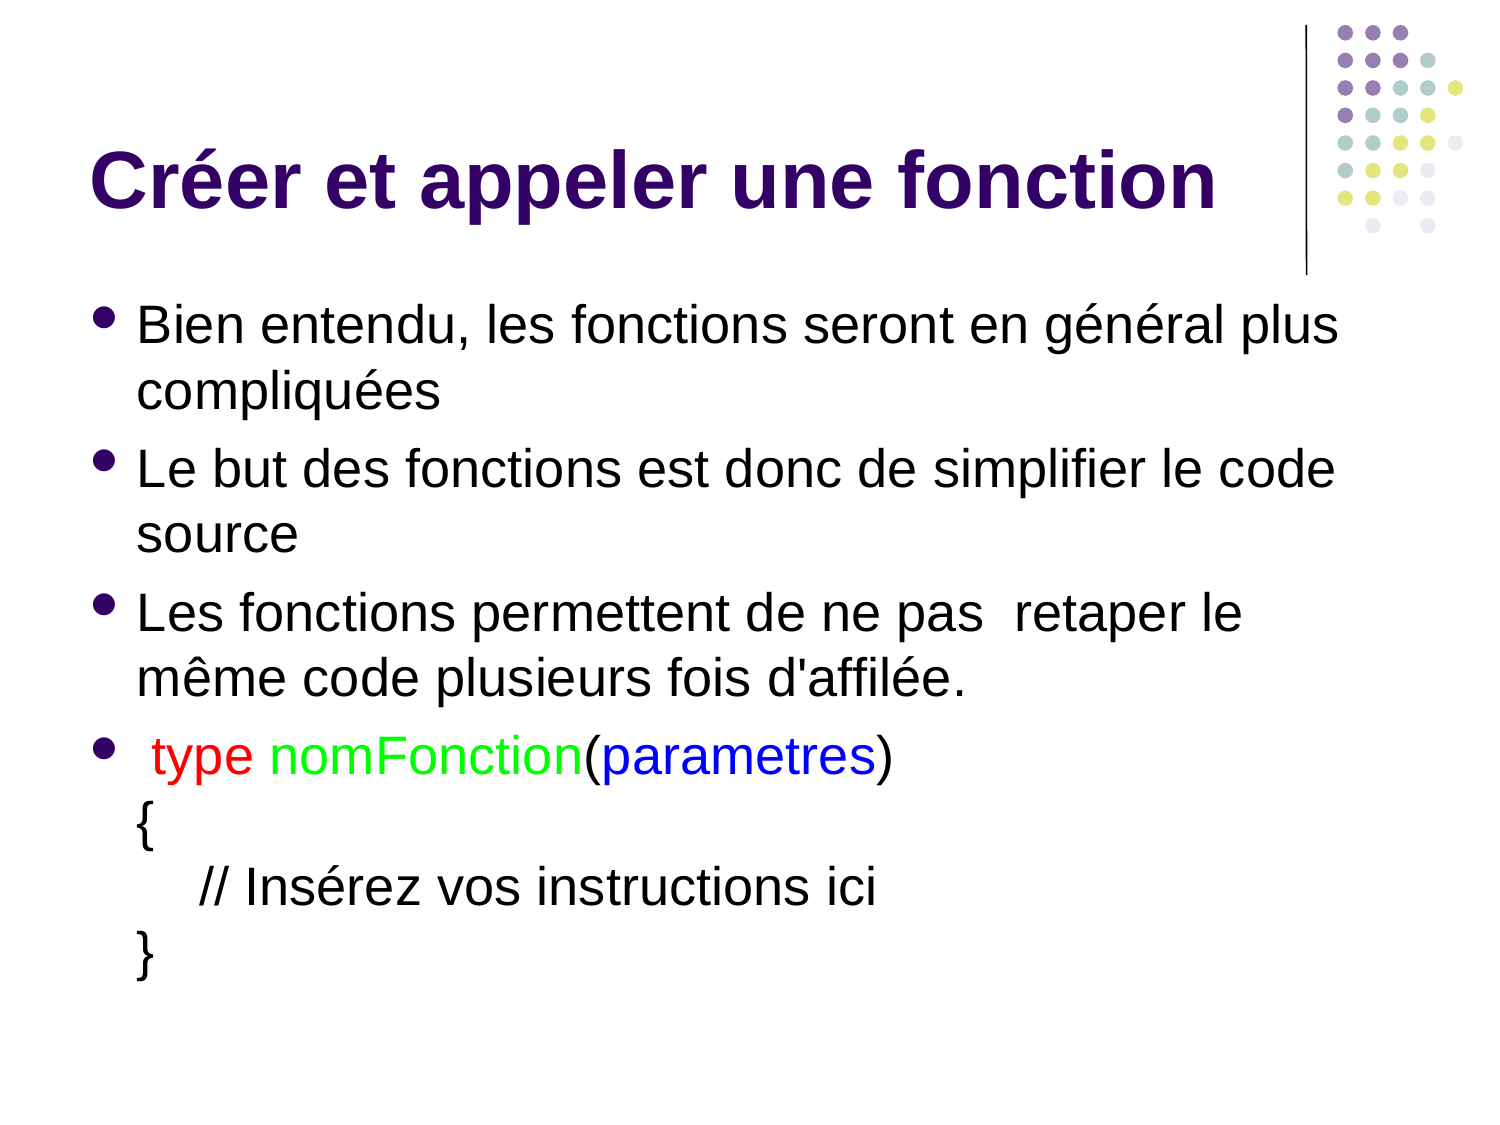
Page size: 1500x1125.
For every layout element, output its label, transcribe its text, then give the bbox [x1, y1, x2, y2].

title Créer et appeler une fonction [74, 20, 1313, 233]
list Bien entendu, les fonctions seront en général plus compliquées Le but des fonctions est donc de simplifier le code source Les fonctions permettent de ne pas retaper le même code plusieurs fois d'affilée. type nomFonction(parametres) { // Insérez vos instructions ici } [75, 282, 1426, 1006]
